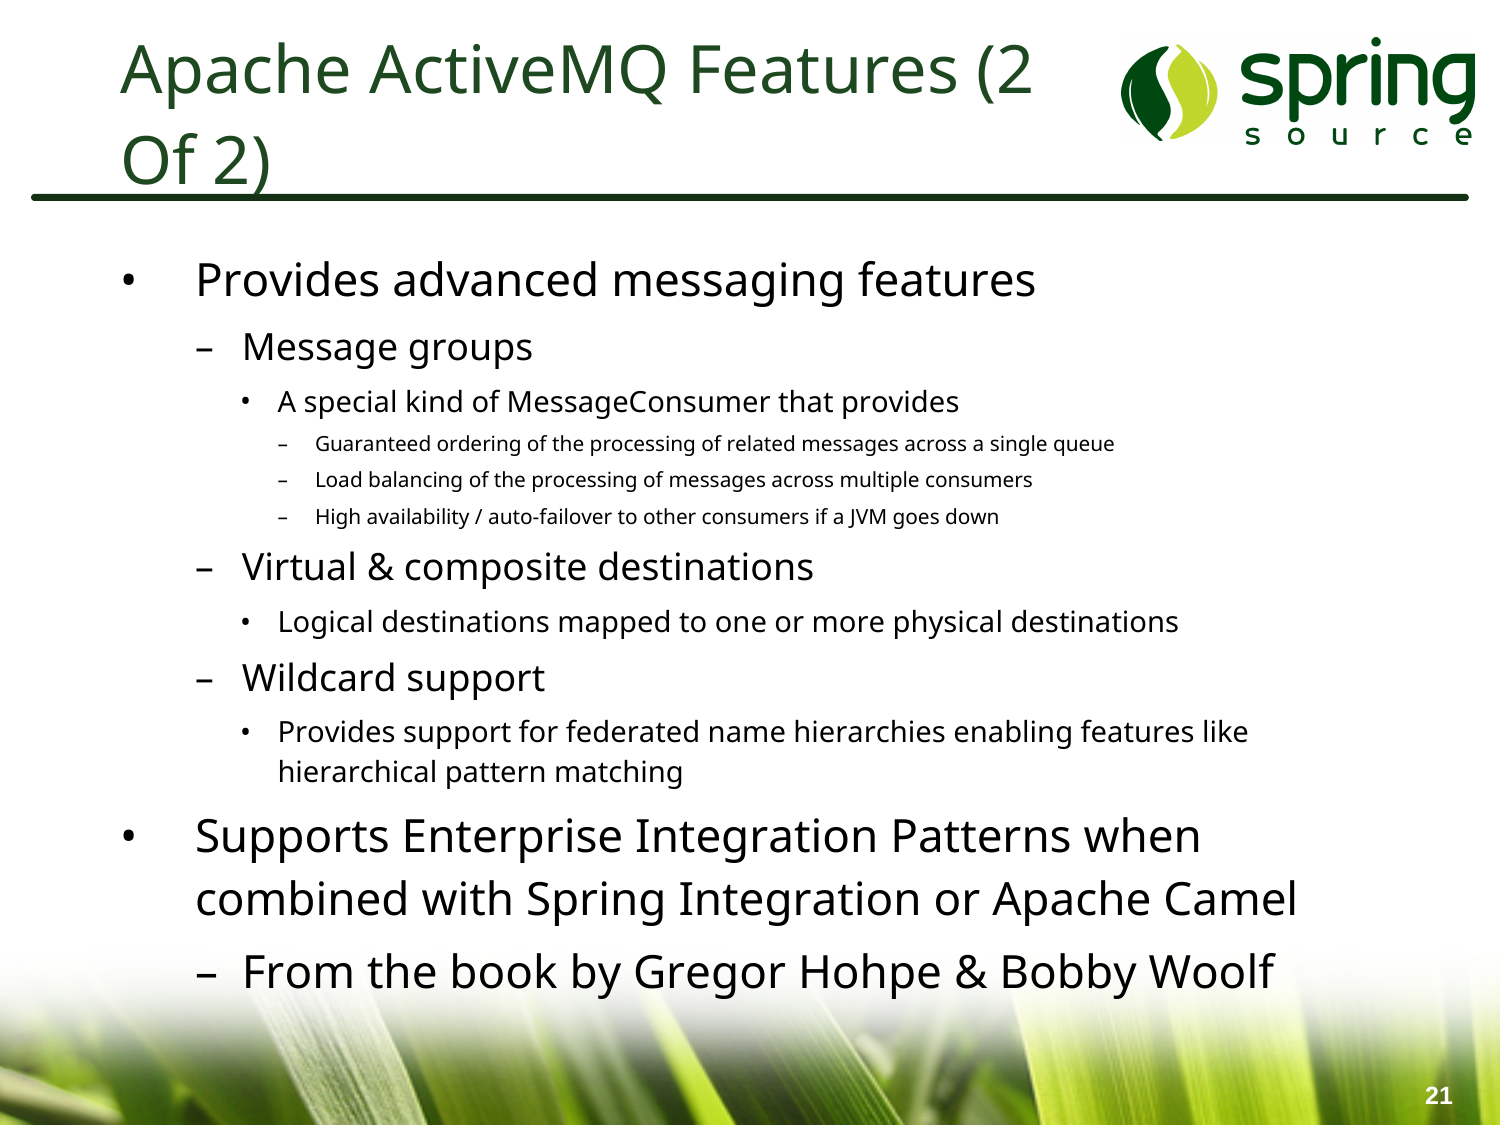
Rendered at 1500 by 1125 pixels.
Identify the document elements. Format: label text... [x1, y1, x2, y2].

title Apache ActiveMQ Features (2 Of 2) [105, 15, 1138, 193]
picture [0, 944, 1500, 1125]
picture [1138, 37, 1475, 145]
list Provides advanced messaging features Message groups A special kind of MessageConsumer that provides Guaranteed ordering of the processing of related messages across a single queue Load balancing of the processing of messages across multiple consumers High availability / auto-failover to other consumers if a JVM goes down Virtual & composite destinations Logical destinations mapped to one or more physical destinations Wildcard support Provides support for federated name hierarchies enabling features like hierarchical pattern matching Supports Enterprise Integration Patterns when combined with Spring Integration or Apache Camel From the book by Gregor Hohpe & Bobby Woolf [105, 239, 1396, 940]
